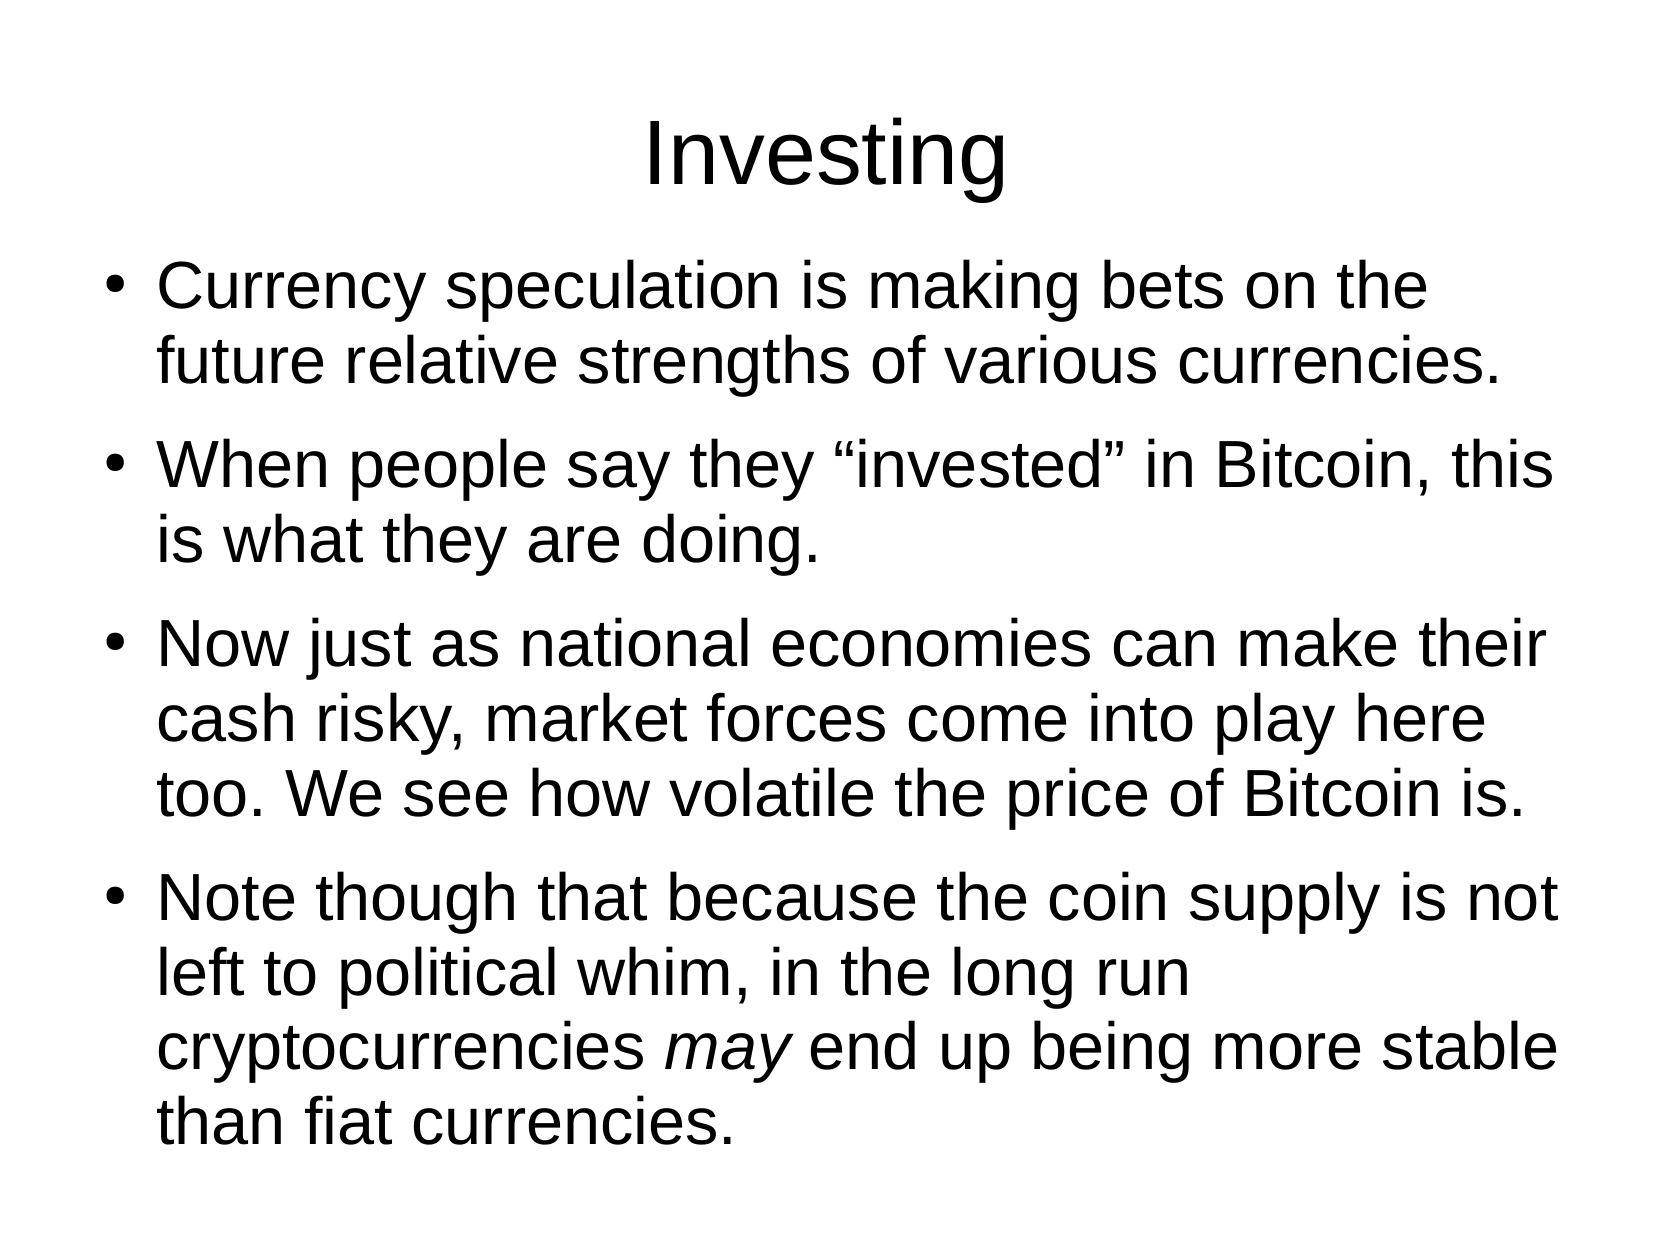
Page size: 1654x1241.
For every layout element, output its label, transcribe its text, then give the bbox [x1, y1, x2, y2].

list Currency speculation is making bets on the future relative strengths of various currencies. When people say they “invested” in Bitcoin, this is what they are doing. Now just as national economies can make their cash risky, market forces come into play here too. We see how volatile the price of Bitcoin is. Note though that because the coin supply is not left to political whim, in the long run cryptocurrencies may end up being more stable than fiat currencies. [85, 247, 1574, 1159]
title Investing [82, 49, 1571, 257]
